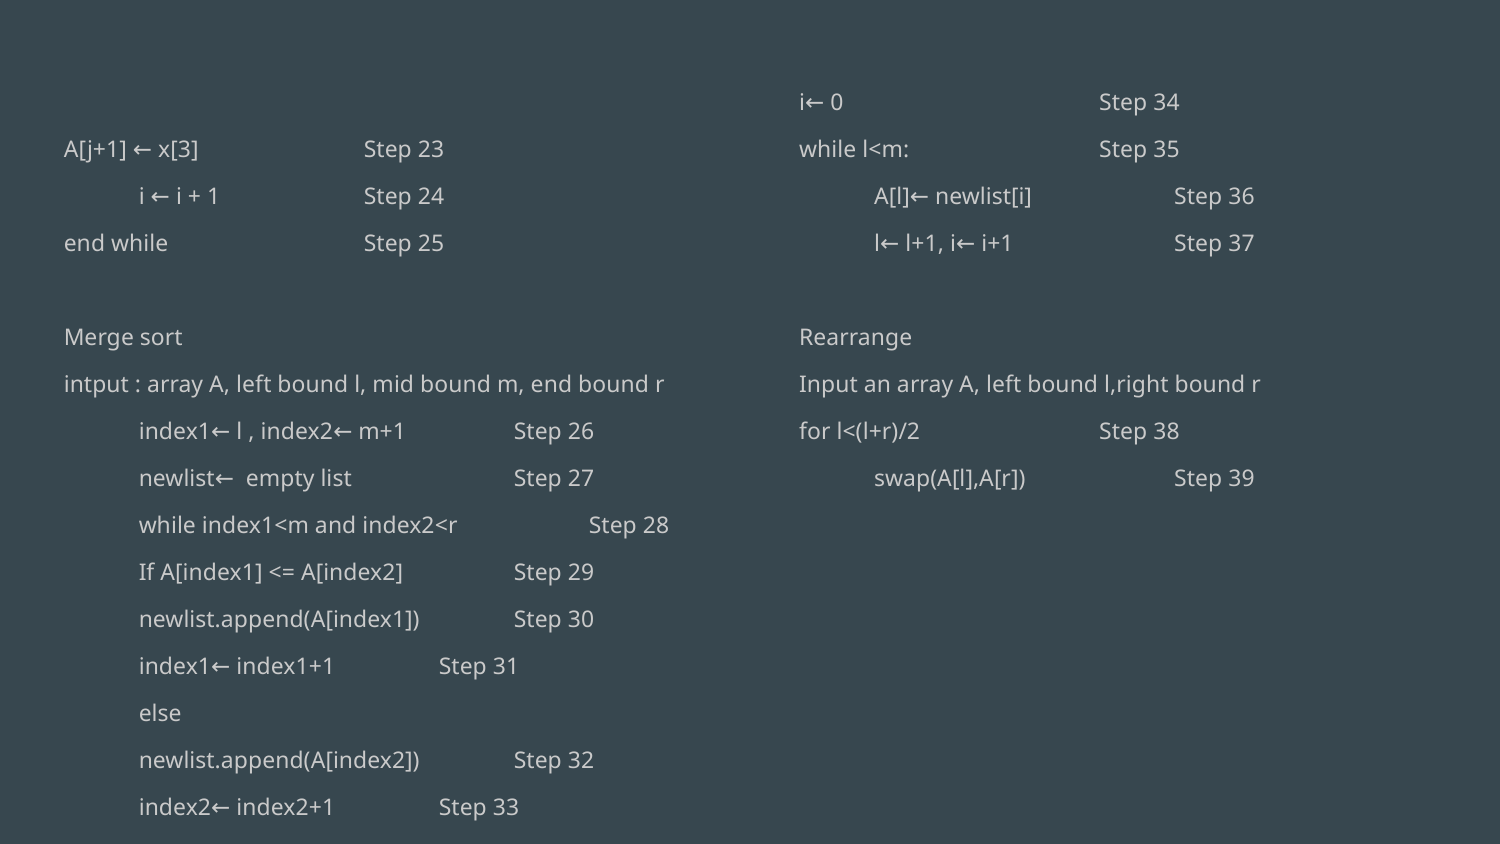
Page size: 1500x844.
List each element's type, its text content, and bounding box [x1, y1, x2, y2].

list i← 0 Step 34 while l<m: Step 35 A[l]← newlist[i] Step 36 l← l+1, i← i+1 Step 37 Rearrange Input an array A, left bound l,right bound r for l<(l+r)/2 Step 38 swap(A[l],A[r]) Step 39 [784, 23, 1483, 689]
list A[j+1] ← x[3] Step 23 i ← i + 1 Step 24 end while Step 25 Merge sort intput : array A, left bound l, mid bound m, end bound r index1← l , index2← m+1 Step 26 newlist← empty list Step 27 while index1<m and index2<r Step 28 If A[index1] <= A[index2] Step 29 newlist.append(A[index1]) Step 30 index1← index1+1 Step 31 else newlist.append(A[index2]) Step 32 index2← index2+1 Step 33 [48, 23, 748, 689]
